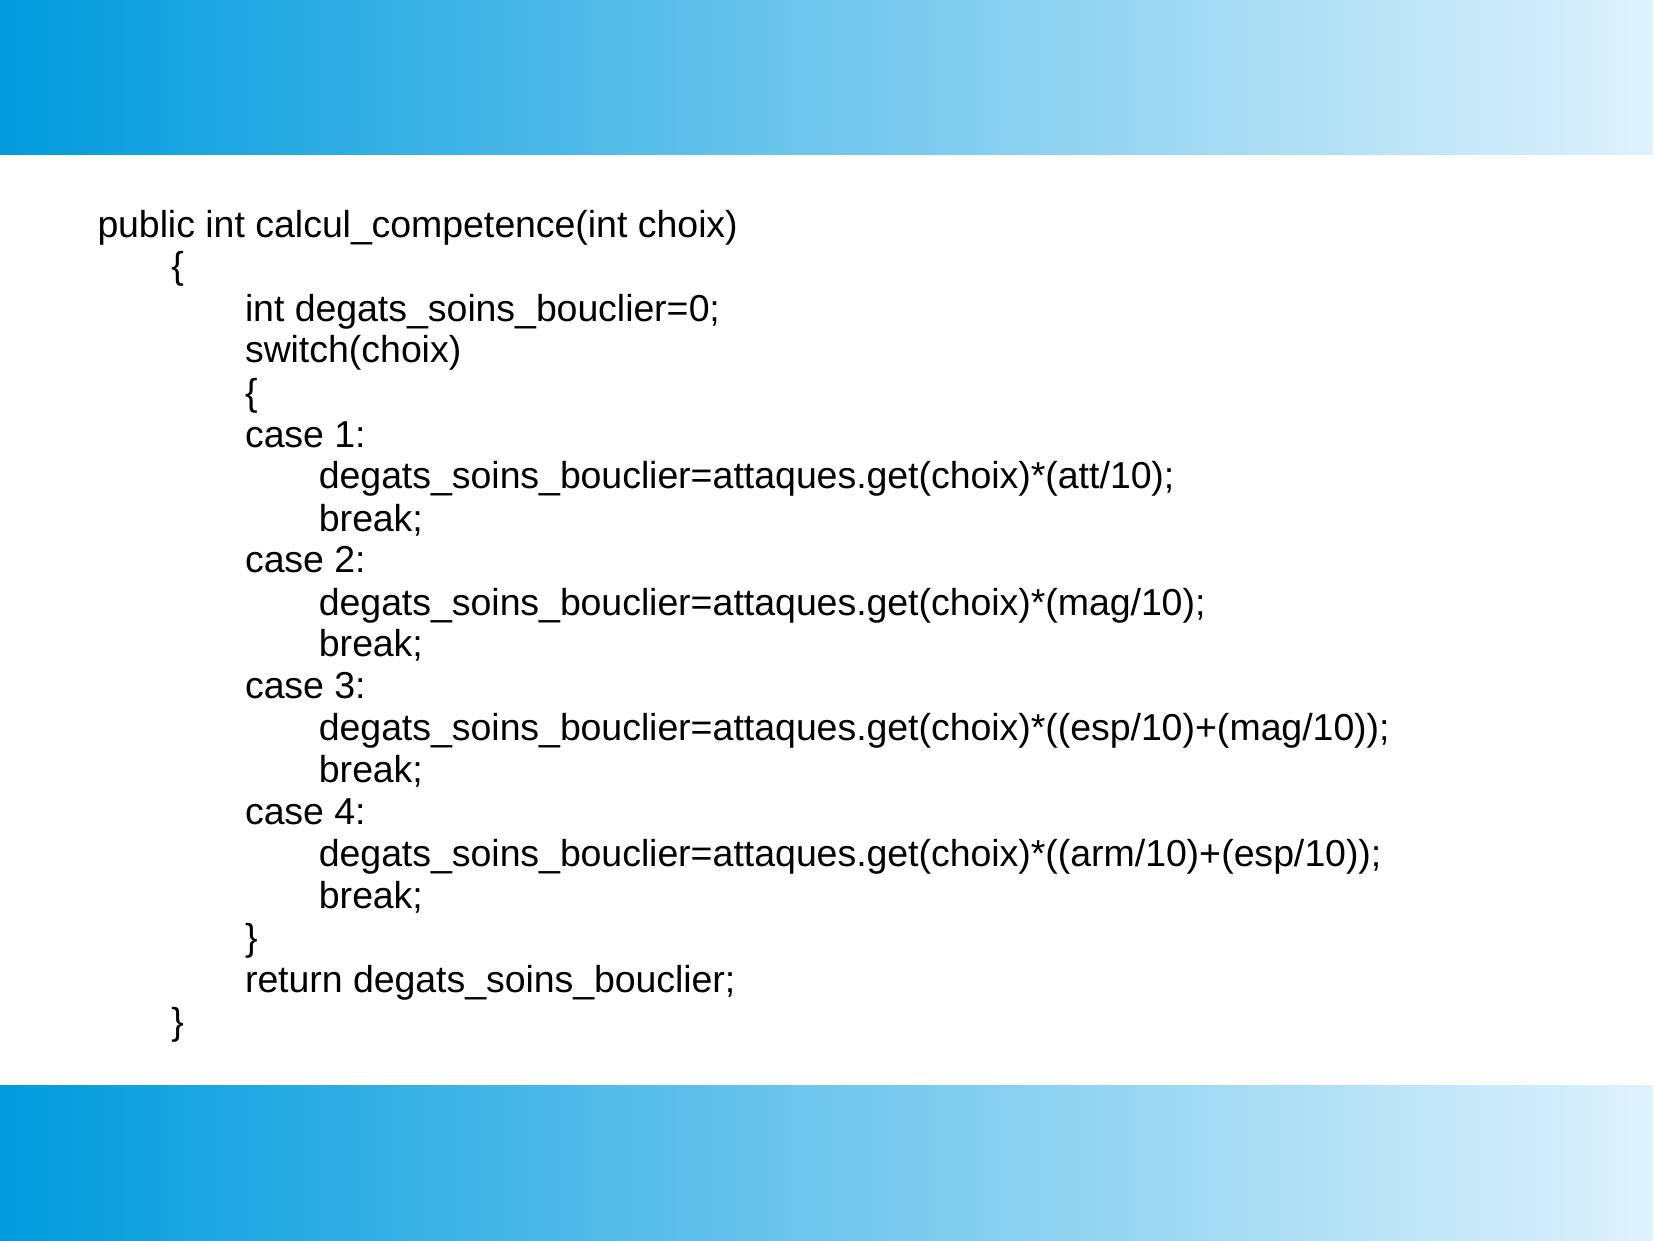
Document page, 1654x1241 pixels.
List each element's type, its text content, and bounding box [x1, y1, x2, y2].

text_box public int calcul_competence(int choix) { int degats_soins_bouclier=0; switch(choix) { case 1: degats_soins_bouclier=attaques.get(choix)*(att/10); break; case 2: degats_soins_bouclier=attaques.get(choix)*(mag/10); break; case 3: degats_soins_bouclier=attaques.get(choix)*((esp/10)+(mag/10)); break; case 4: degats_soins_bouclier=attaques.get(choix)*((arm/10)+(esp/10)); break; } return degats_soins_bouclier; } [82, 195, 1489, 1051]
